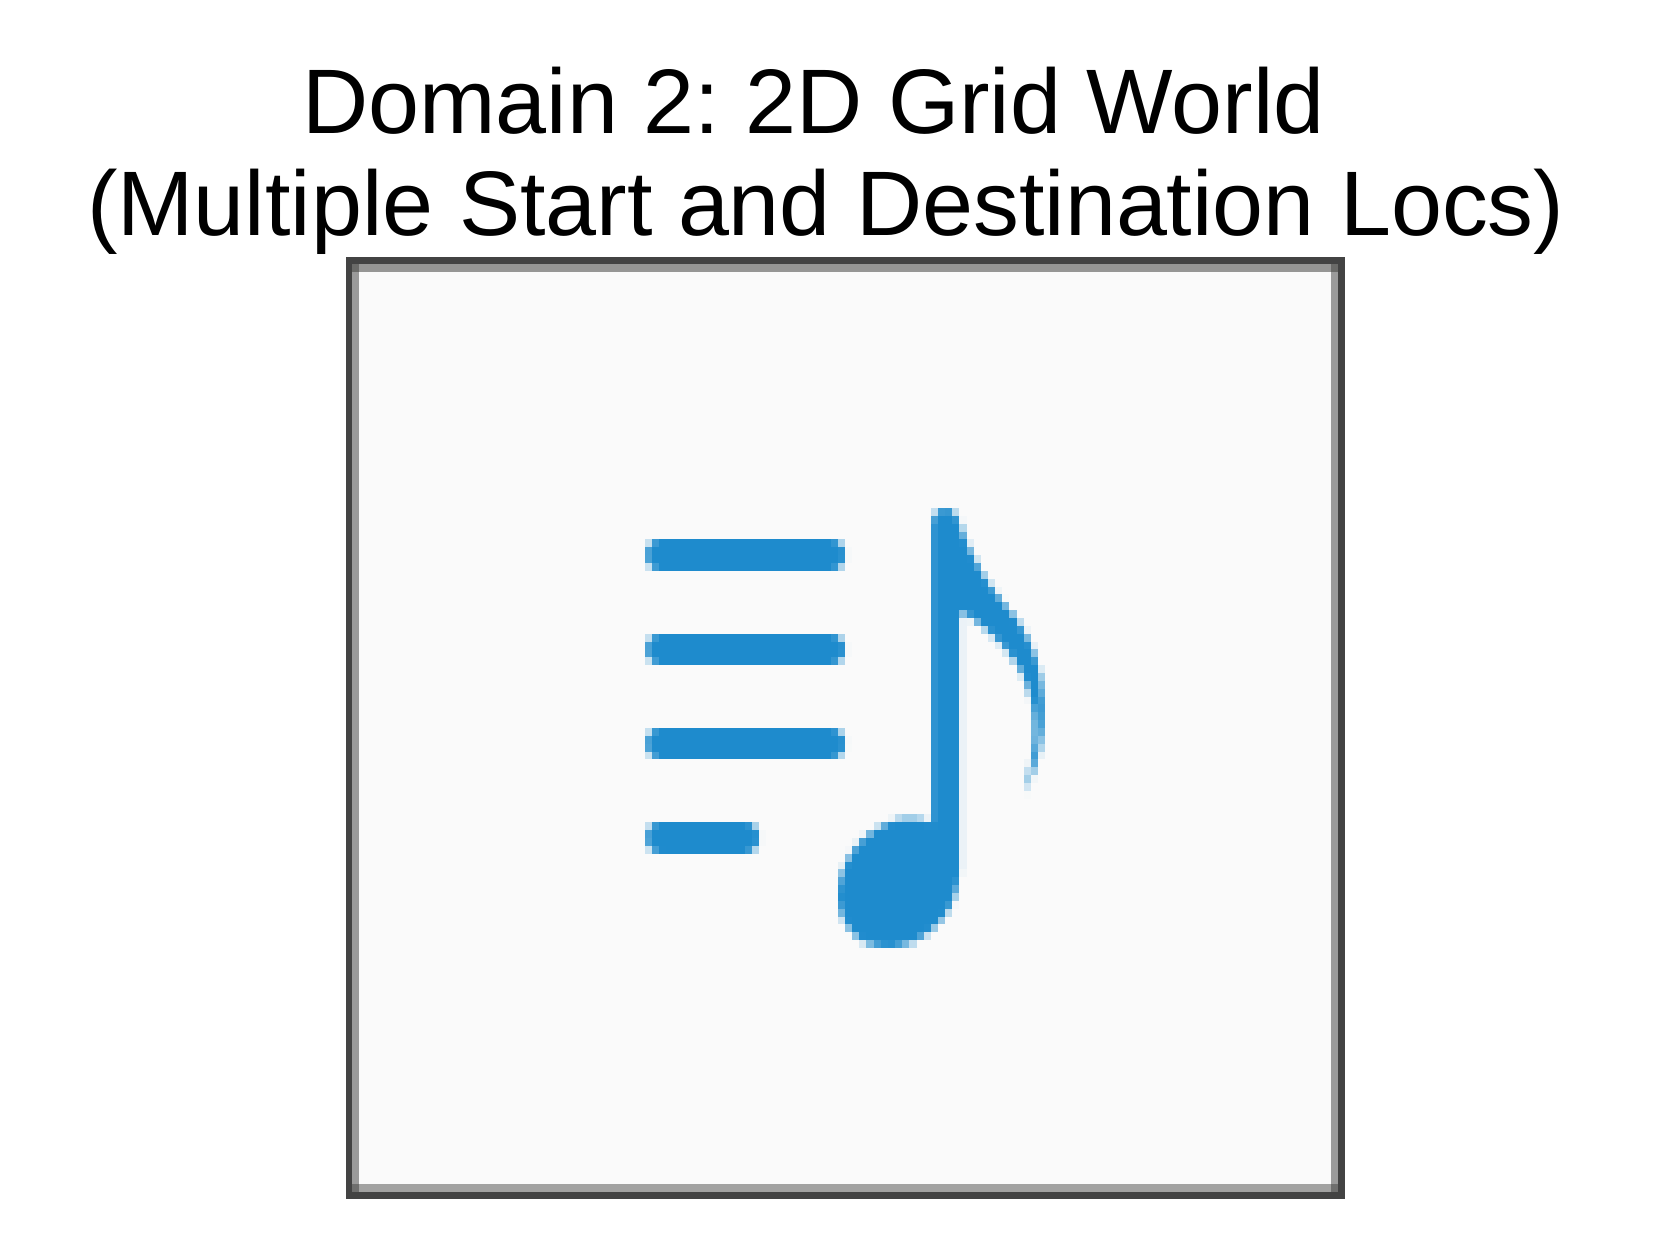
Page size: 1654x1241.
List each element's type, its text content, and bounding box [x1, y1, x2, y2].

text_box [345, 256, 1346, 1201]
title Domain 2: 2D Grid World (Multiple Start and Destination Locs) [82, 49, 1571, 257]
